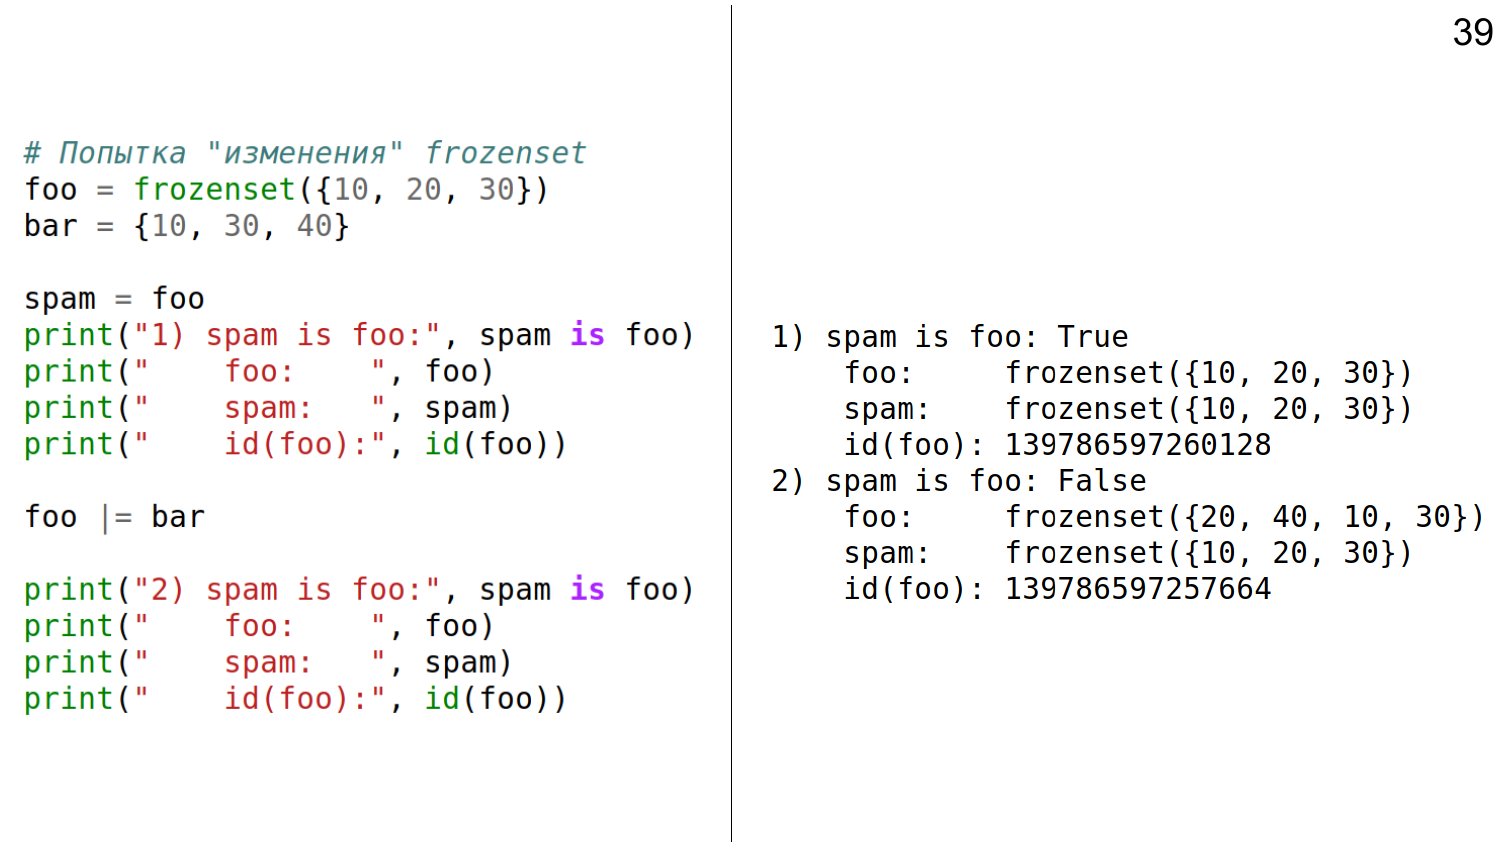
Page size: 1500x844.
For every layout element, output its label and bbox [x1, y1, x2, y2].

picture [766, 313, 1487, 608]
picture [13, 129, 702, 723]
